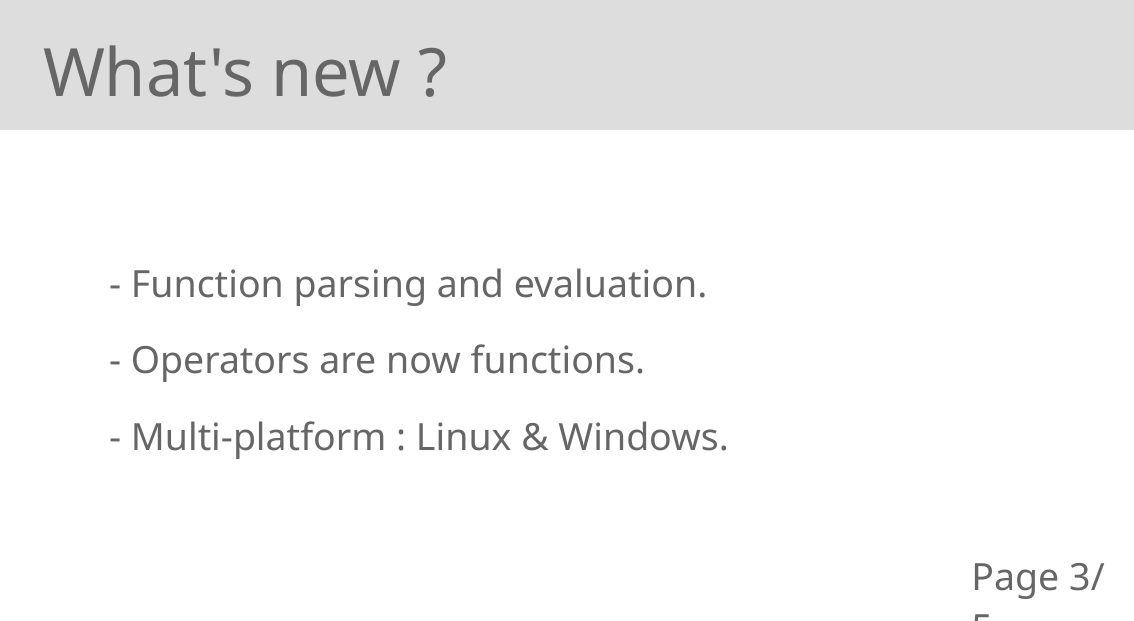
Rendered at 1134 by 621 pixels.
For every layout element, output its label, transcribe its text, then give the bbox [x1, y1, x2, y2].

text_box - Function parsing and evaluation. - Operators are now functions. - Multi-platform : Linux & Windows. [94, 224, 922, 491]
text_box Page <numéro>/5 [956, 543, 1123, 621]
text_box [0, 0, 1134, 130]
text_box What's new ? [28, 17, 405, 115]
